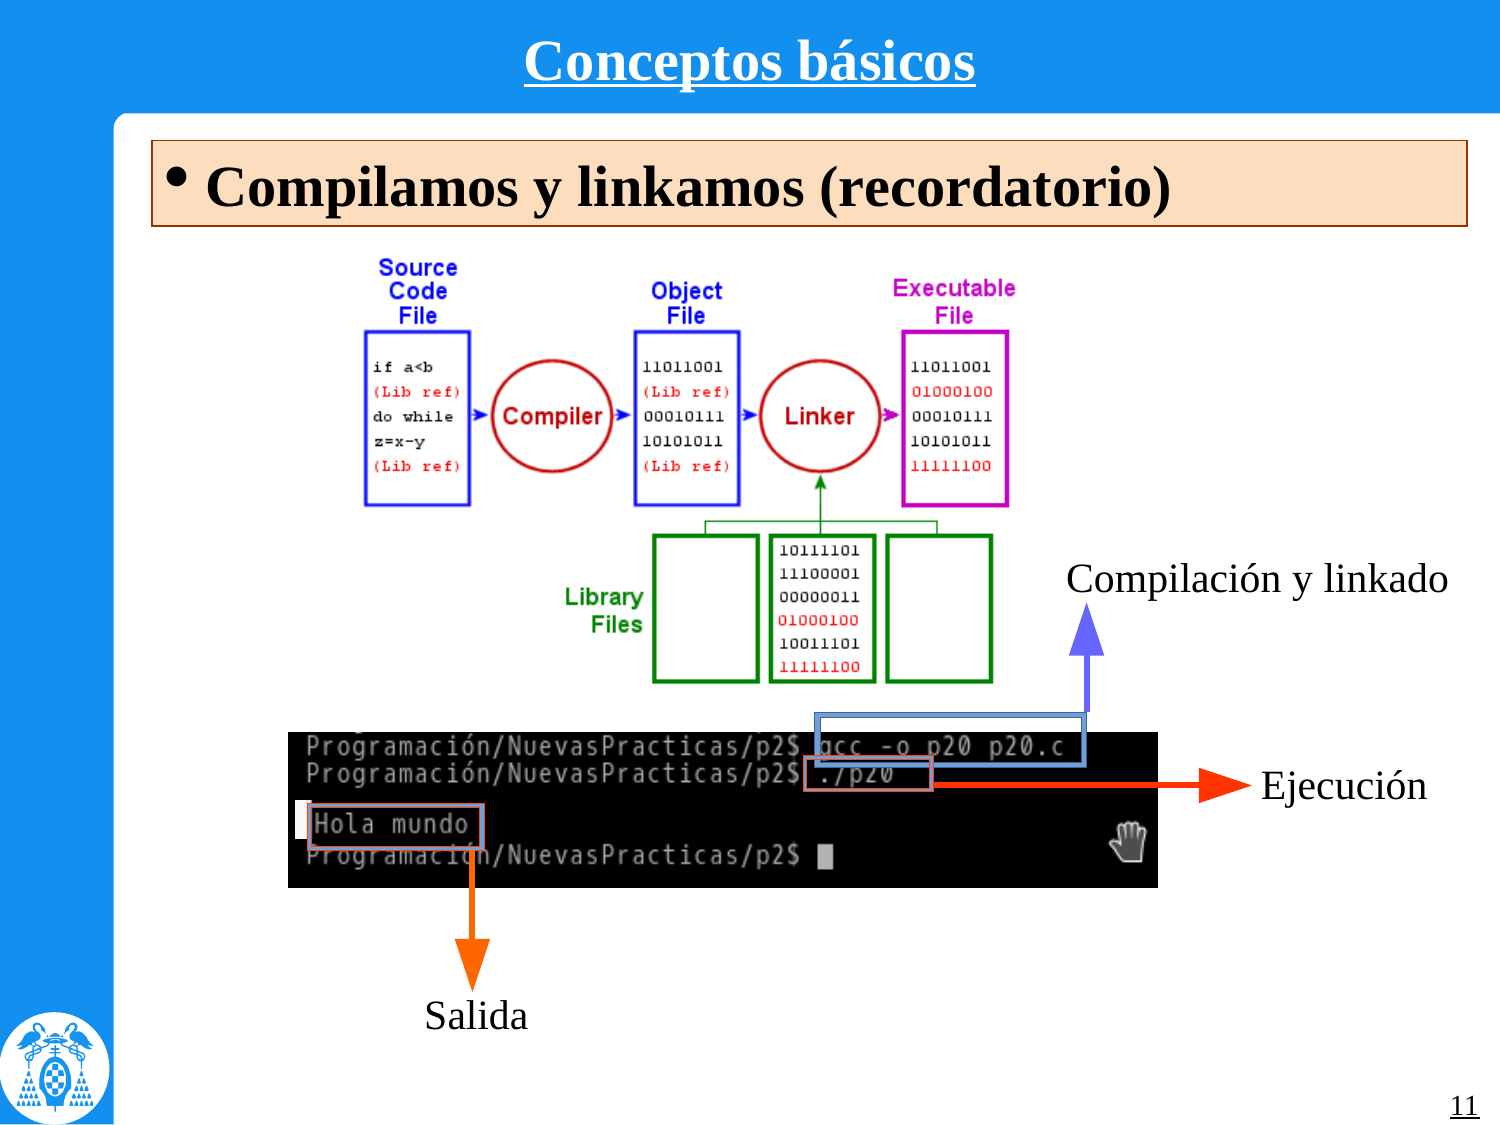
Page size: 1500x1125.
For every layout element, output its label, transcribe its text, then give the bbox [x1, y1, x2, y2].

text_box Compilación y linkado [1051, 543, 1465, 609]
picture [934, 732, 1158, 782]
text_box Conceptos básicos [215, 14, 1285, 101]
picture [807, 760, 929, 788]
picture [15, 1017, 98, 1112]
text_box Ejecución [1246, 750, 1443, 815]
text_box Salida [409, 980, 544, 1046]
text_box [803, 712, 1087, 792]
text_box Compilamos y linkamos (recordatorio) [152, 140, 1467, 227]
text_box 30 [1047, 1078, 1495, 1125]
text_box [307, 803, 485, 851]
picture [312, 808, 479, 846]
picture [288, 732, 1158, 888]
picture [821, 732, 1081, 762]
picture [342, 244, 1040, 697]
